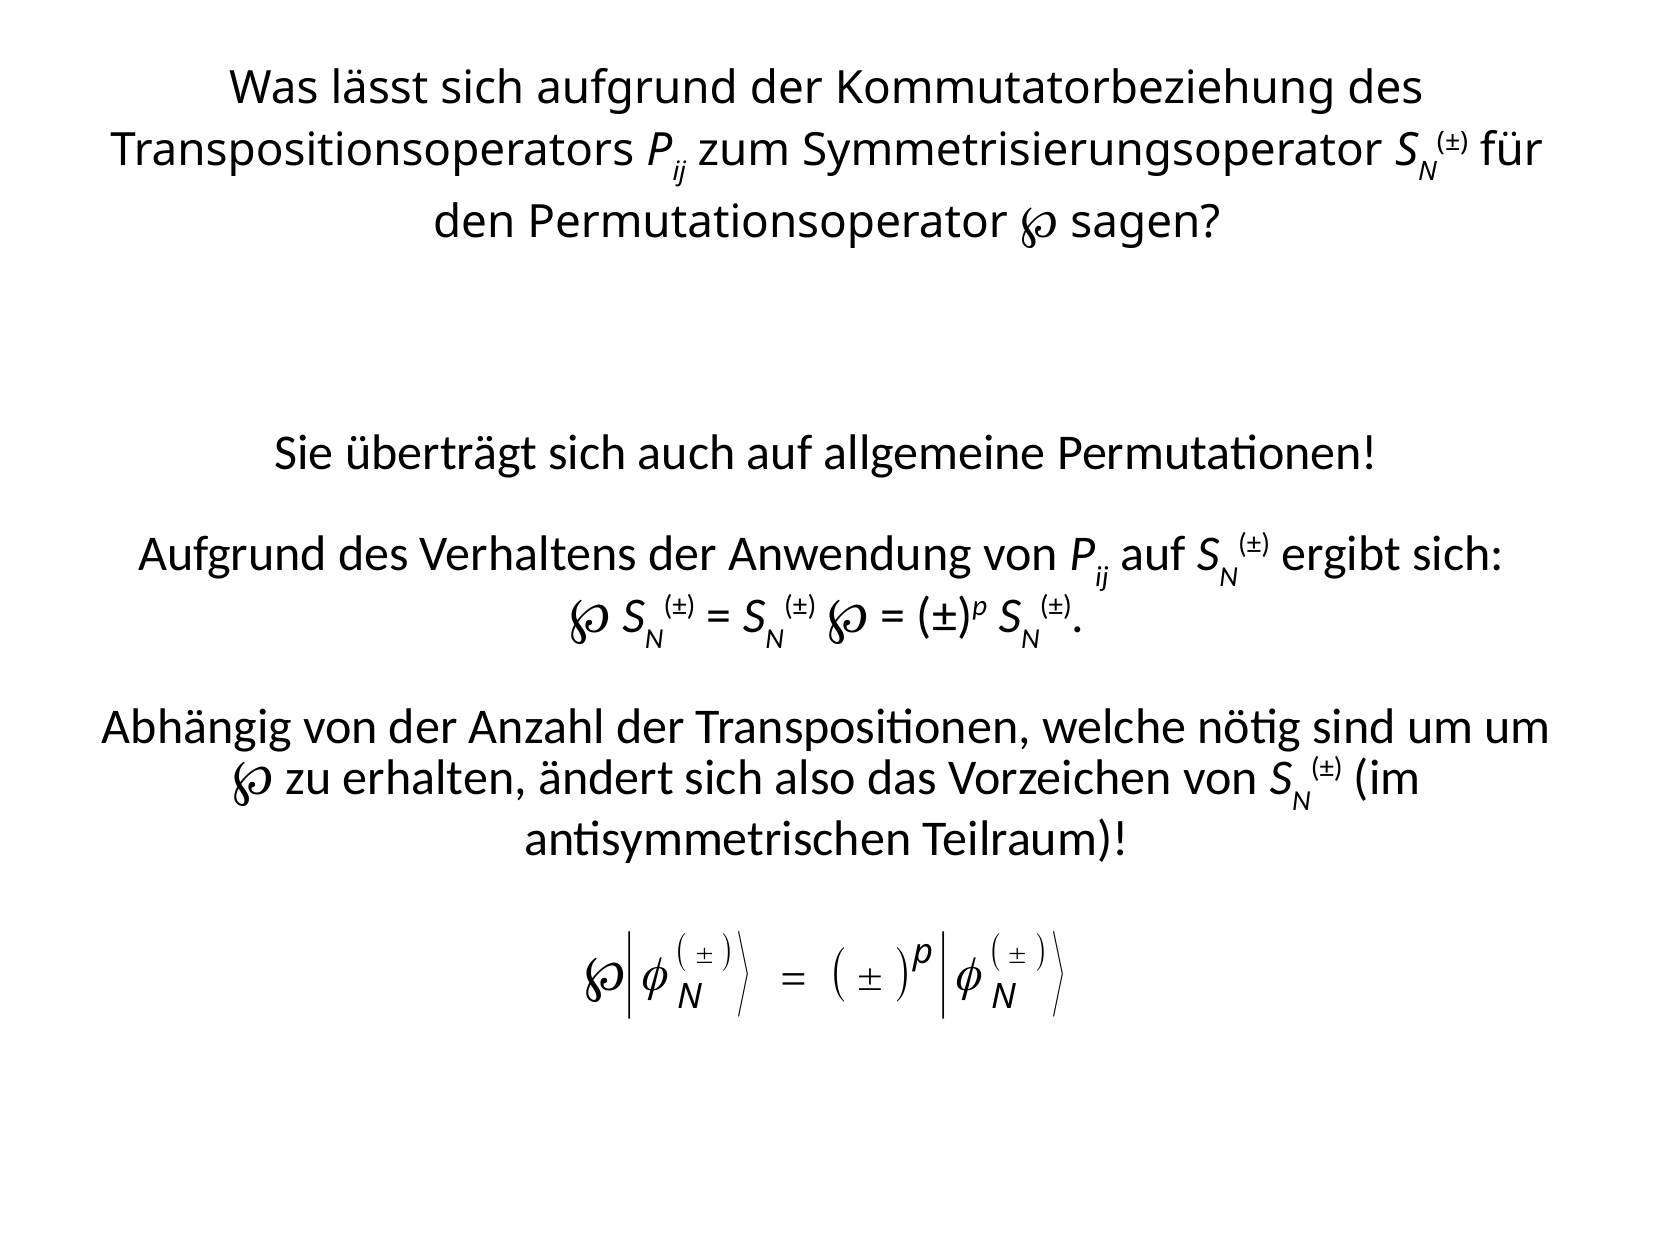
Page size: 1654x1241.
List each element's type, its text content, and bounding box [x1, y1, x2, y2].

title Was lässt sich aufgrund der Kommutatorbeziehung des Transpositionsoperators Pij zum Symmetrisierungsoperator SN(±) für den Permutationsoperator ℘ sagen? [82, 49, 1571, 257]
chart [578, 928, 1075, 1020]
subtitle Sie überträgt sich auch auf allgemeine Permutationen! Aufgrund des Verhaltens der Anwendung von Pij auf SN(±) ergibt sich: ℘ SN(±) = SN(±) ℘ = (±)p SN(±). Abhängig von der Anzahl der Transpositionen, welche nötig sind um um ℘ zu erhalten, ändert sich also das Vorzeichen von SN(±) (im antisymmetrischen Teilraum)! [82, 290, 1571, 1010]
